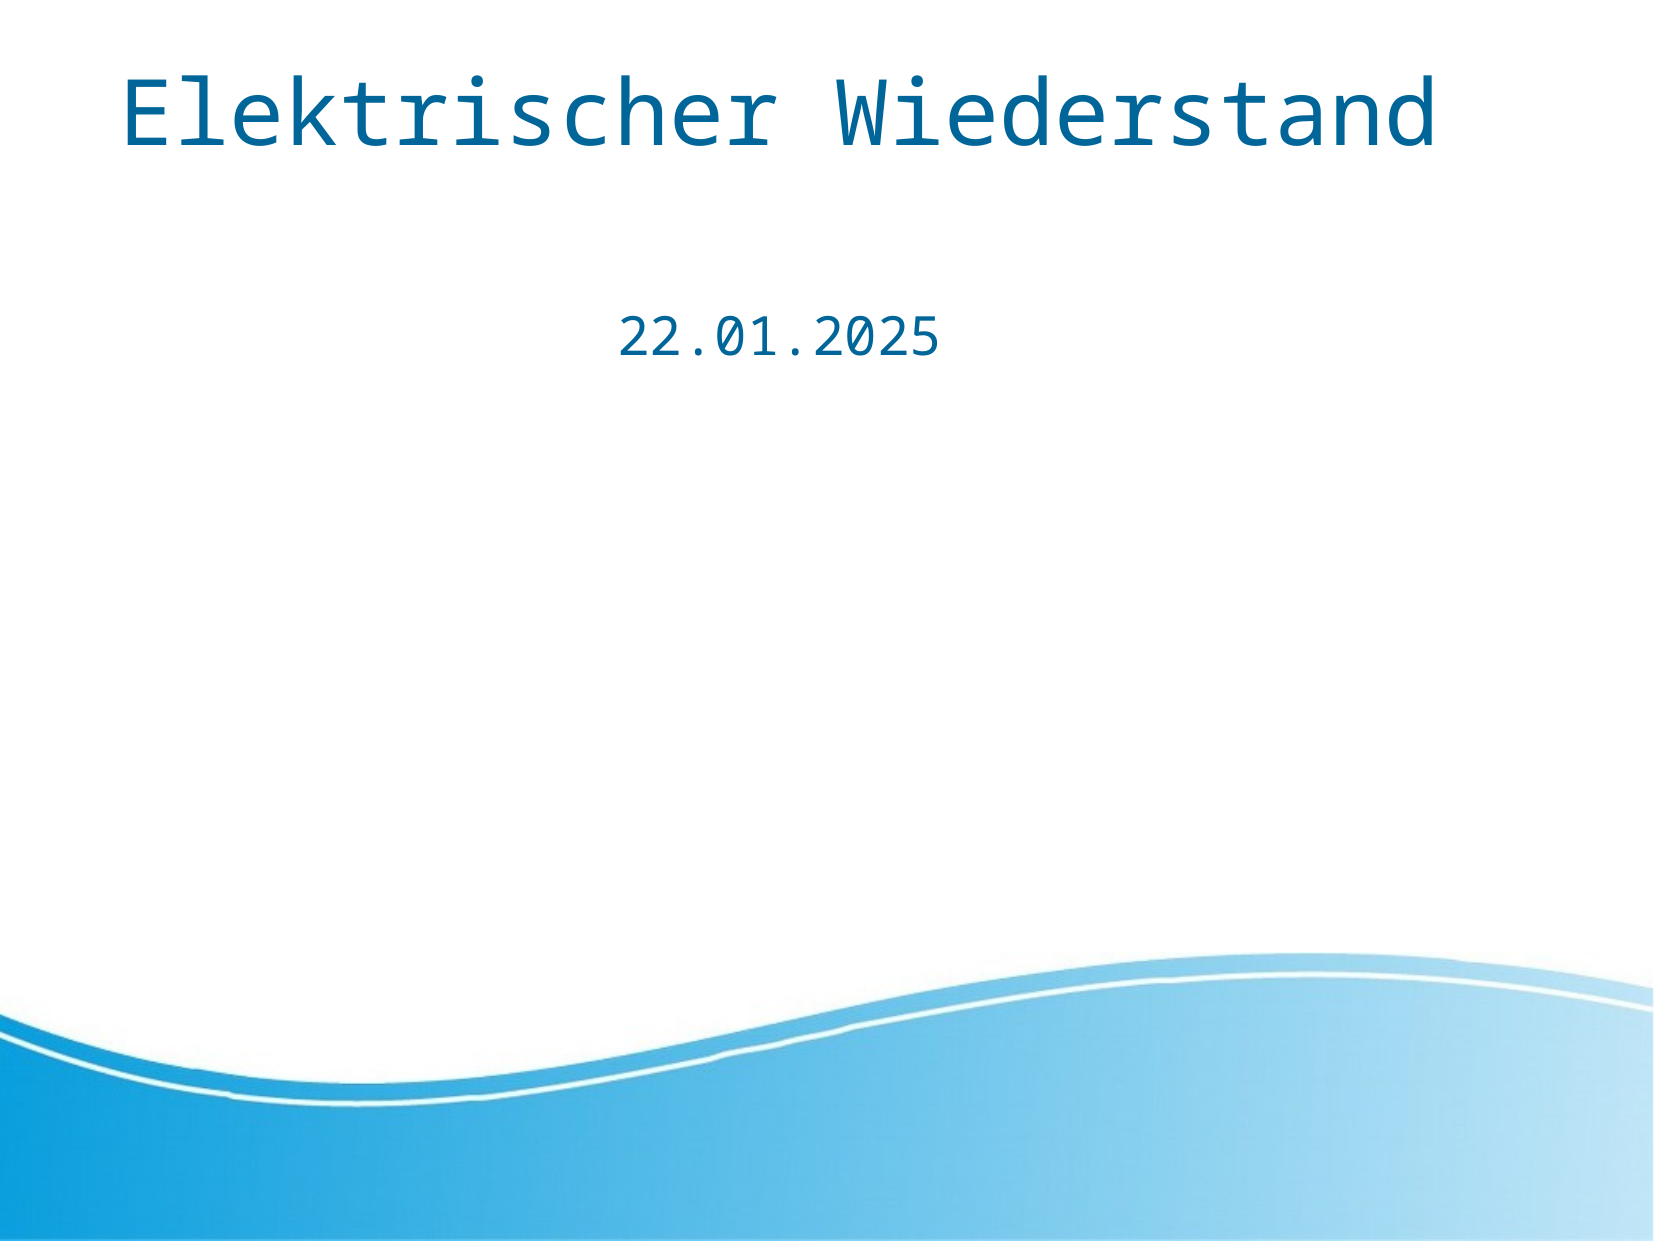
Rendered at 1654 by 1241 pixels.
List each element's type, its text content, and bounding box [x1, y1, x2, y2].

picture [0, 952, 1654, 1241]
title Elektrischer Wiederstand 22.01.2025 [35, 51, 1524, 369]
